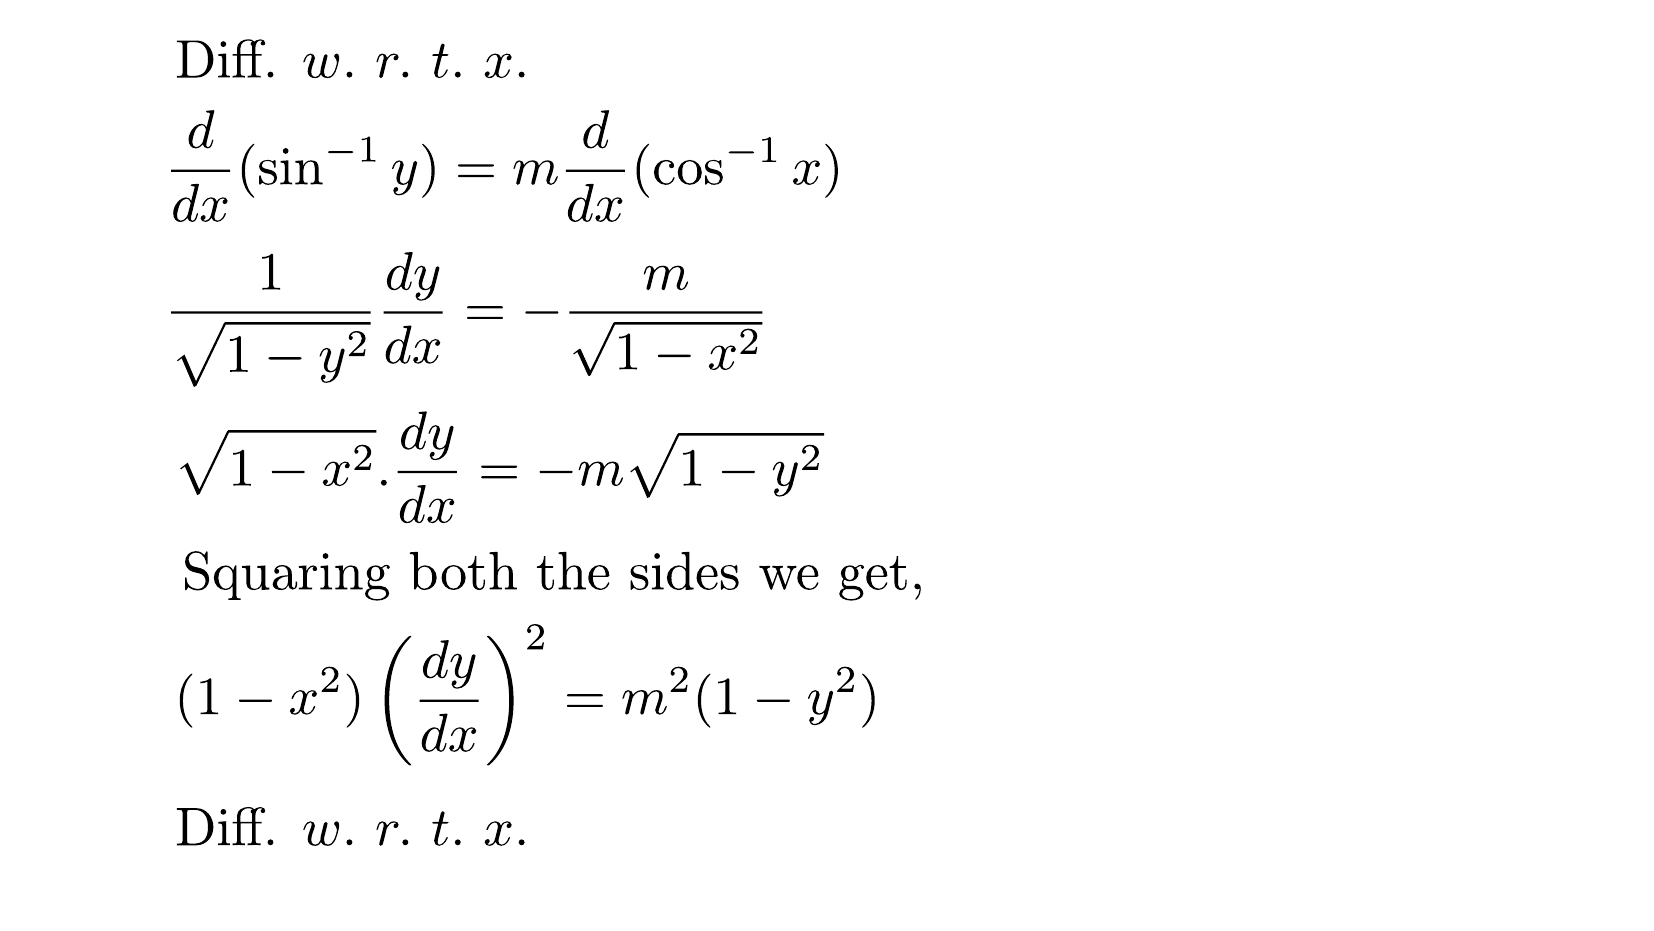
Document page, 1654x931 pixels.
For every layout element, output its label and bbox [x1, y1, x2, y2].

text_box [176, 39, 525, 79]
text_box [177, 411, 825, 524]
text_box [177, 624, 875, 766]
title [47, 37, 1607, 886]
text_box [176, 806, 525, 846]
text_box [184, 551, 921, 601]
text_box [171, 110, 838, 222]
text_box [171, 252, 763, 387]
